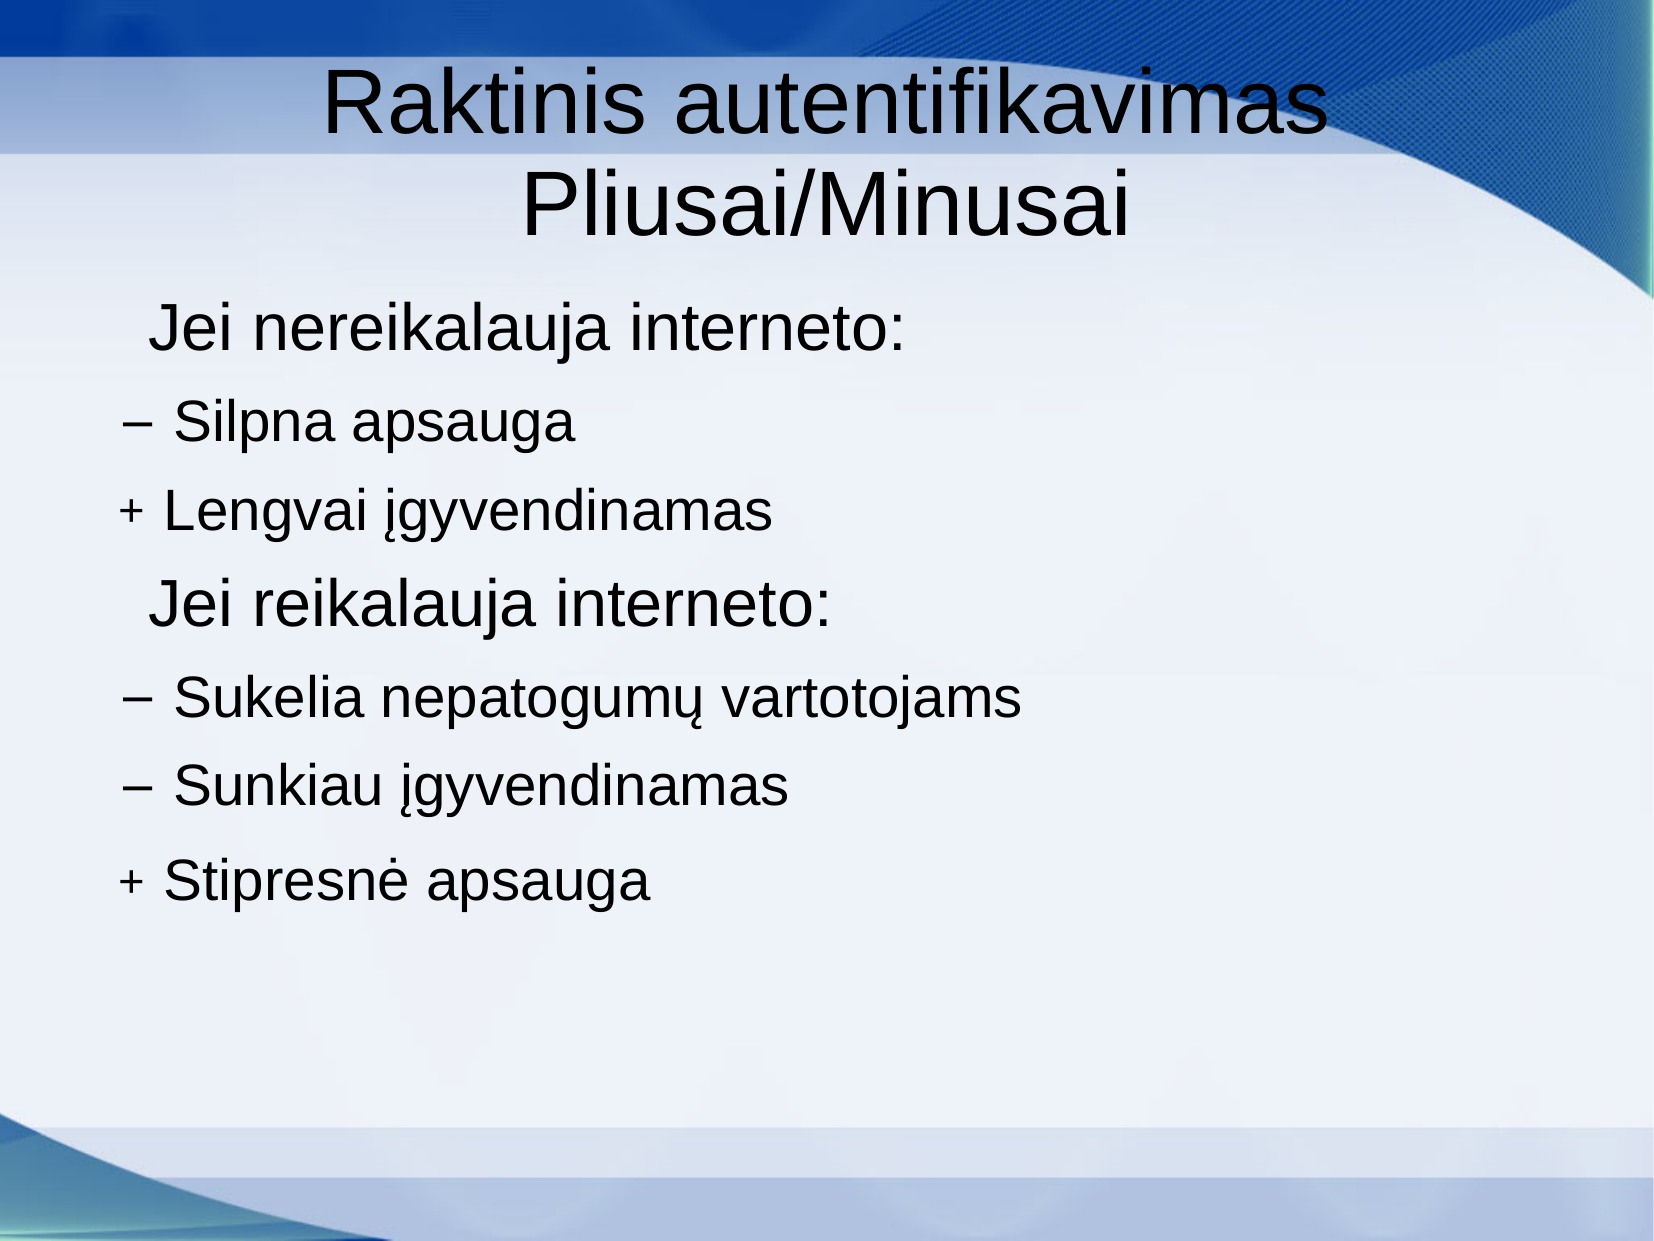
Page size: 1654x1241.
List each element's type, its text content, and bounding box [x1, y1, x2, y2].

list Jei nereikalauja interneto: Silpna apsauga Lengvai įgyvendinamas Jei reikalauja interneto: Sukelia nepatogumų vartotojams Sunkiau įgyvendinamas Stipresnė apsauga [82, 290, 1571, 1010]
picture [0, 0, 1654, 1241]
title Raktinis autentifikavimas Pliusai/Minusai [82, 49, 1571, 257]
